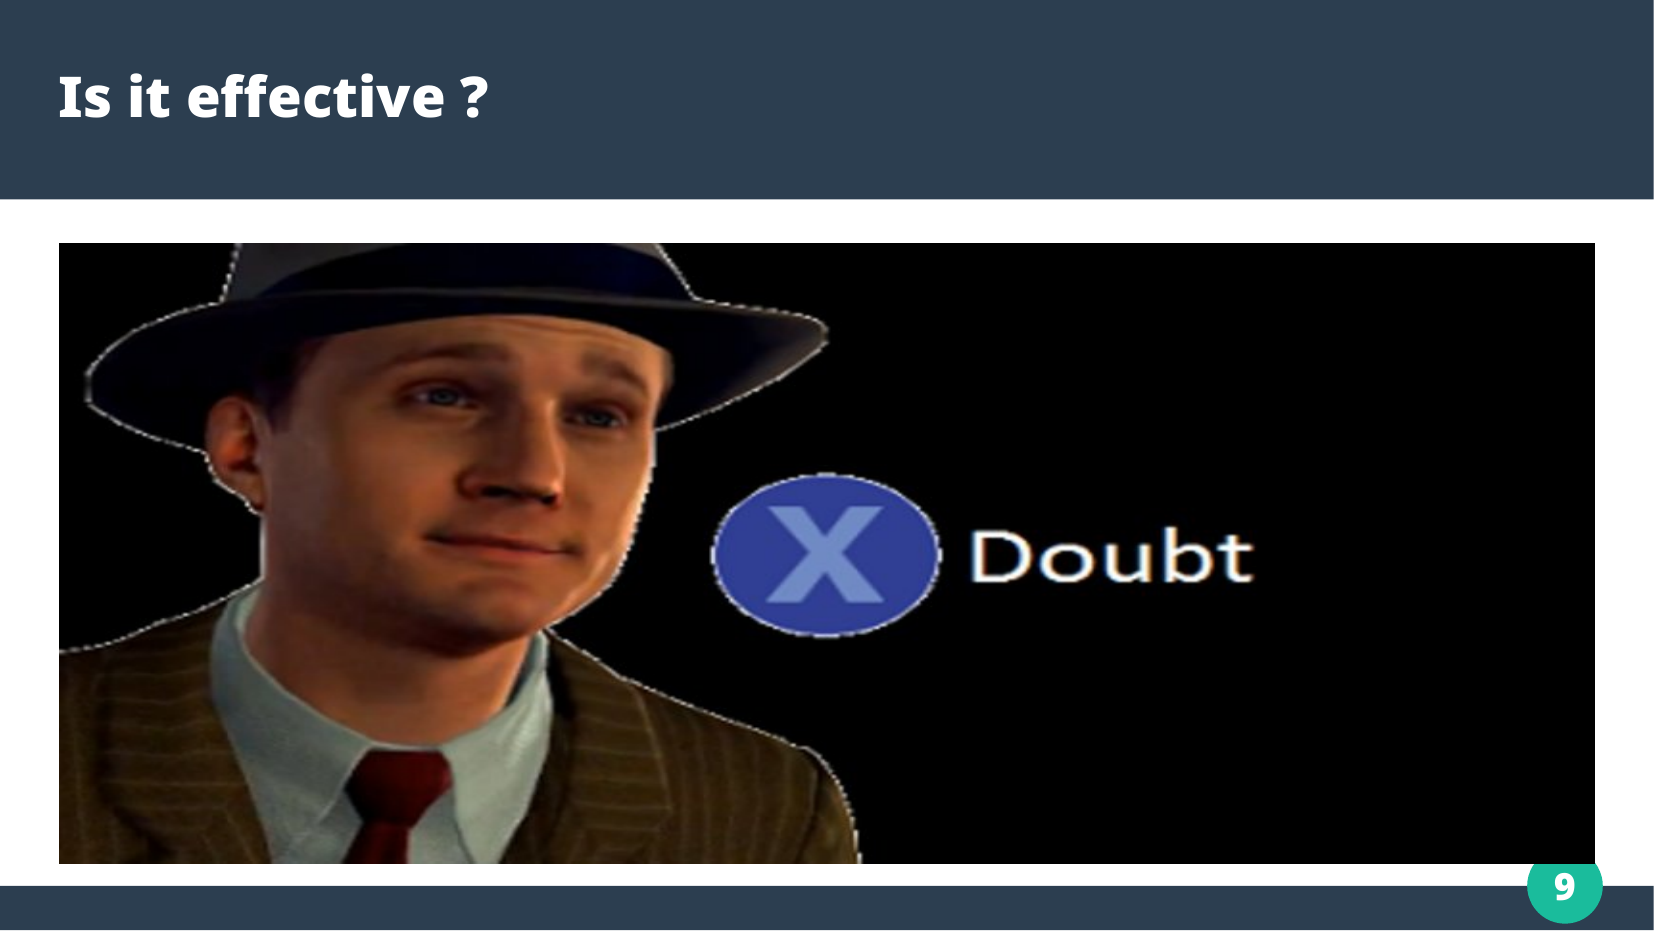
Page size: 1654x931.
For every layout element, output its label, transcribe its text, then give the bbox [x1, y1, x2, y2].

title Is it effective ? [59, 37, 1595, 156]
picture [59, 243, 1595, 864]
